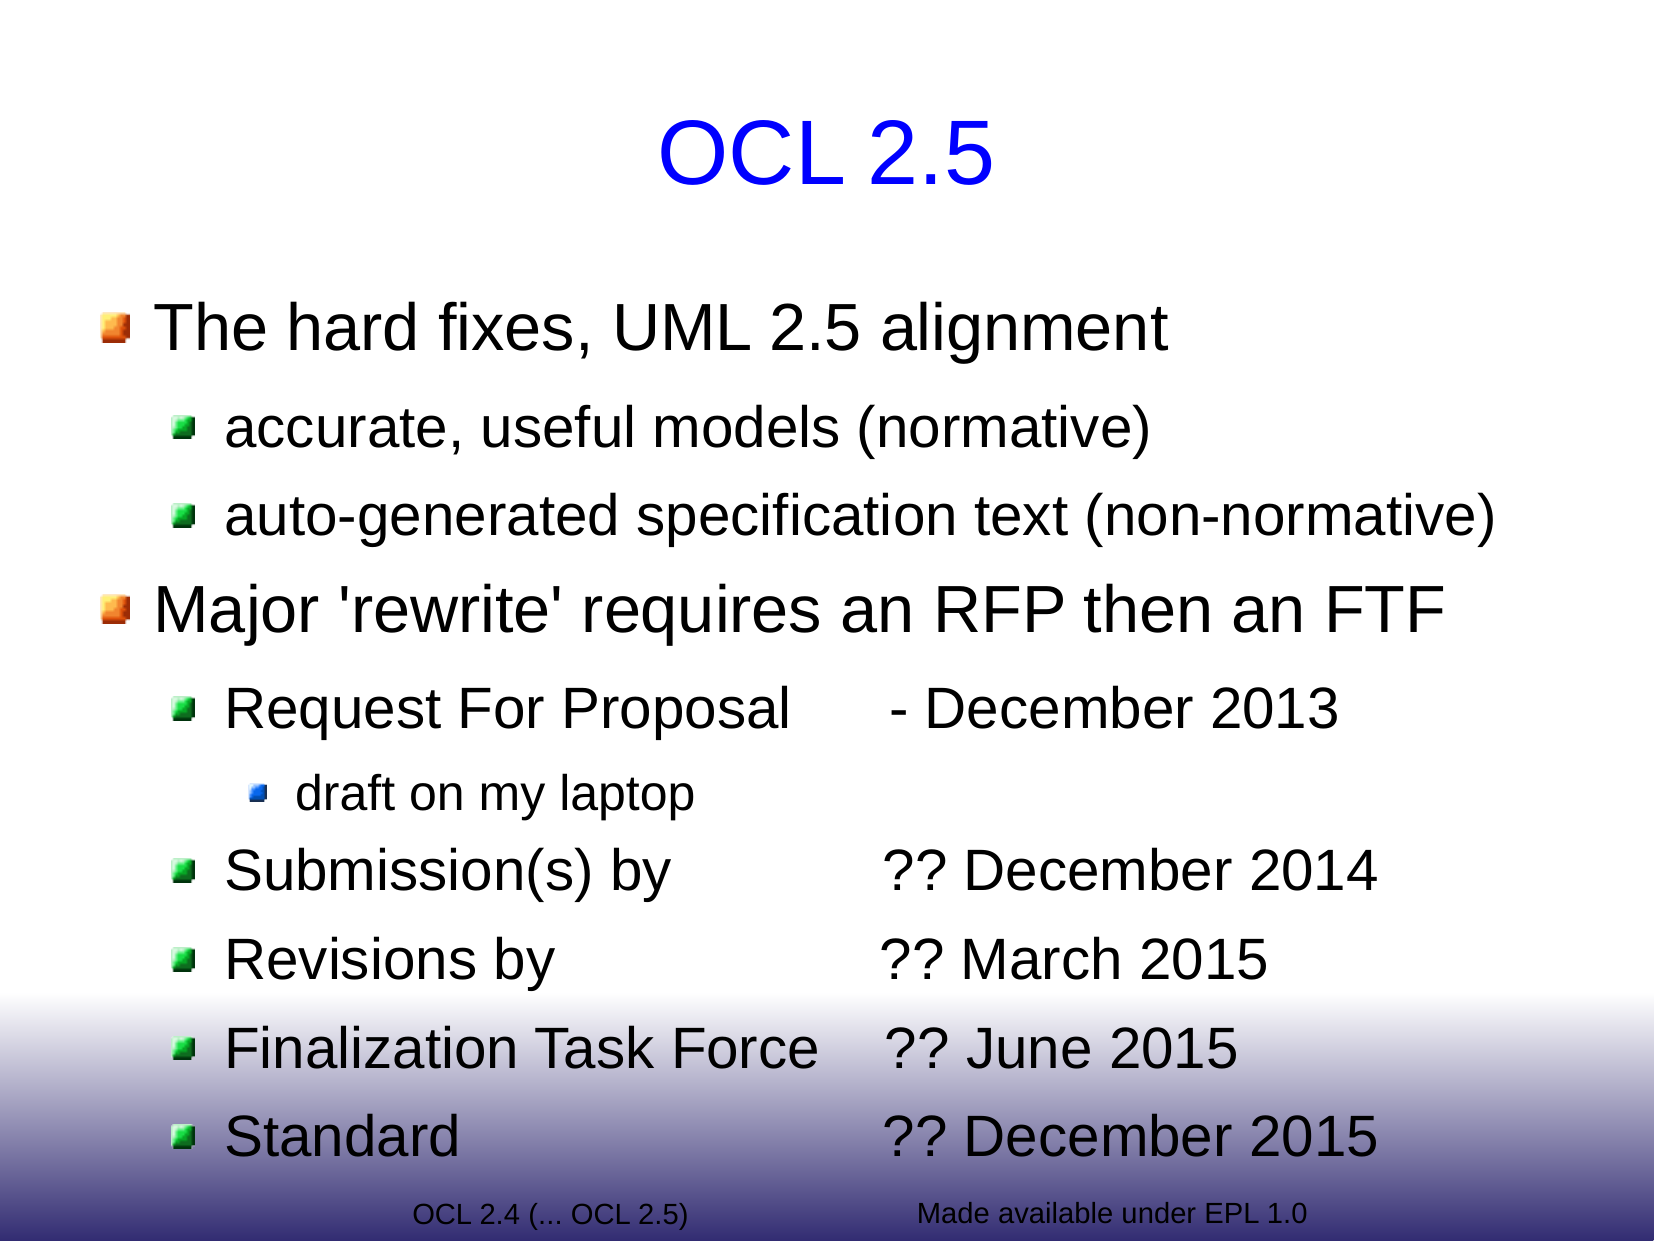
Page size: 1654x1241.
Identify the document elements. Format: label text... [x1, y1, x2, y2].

list The hard fixes, UML 2.5 alignment accurate, useful models (normative) auto-generated specification text (non-normative) Major 'rewrite' requires an RFP then an FTF Request For Proposal - December 2013 draft on my laptop Submission(s) by ?? December 2014 Revisions by ?? March 2015 Finalization Task Force ?? June 2015 Standard ?? December 2015 [82, 290, 1571, 1168]
title OCL 2.5 [82, 49, 1571, 257]
